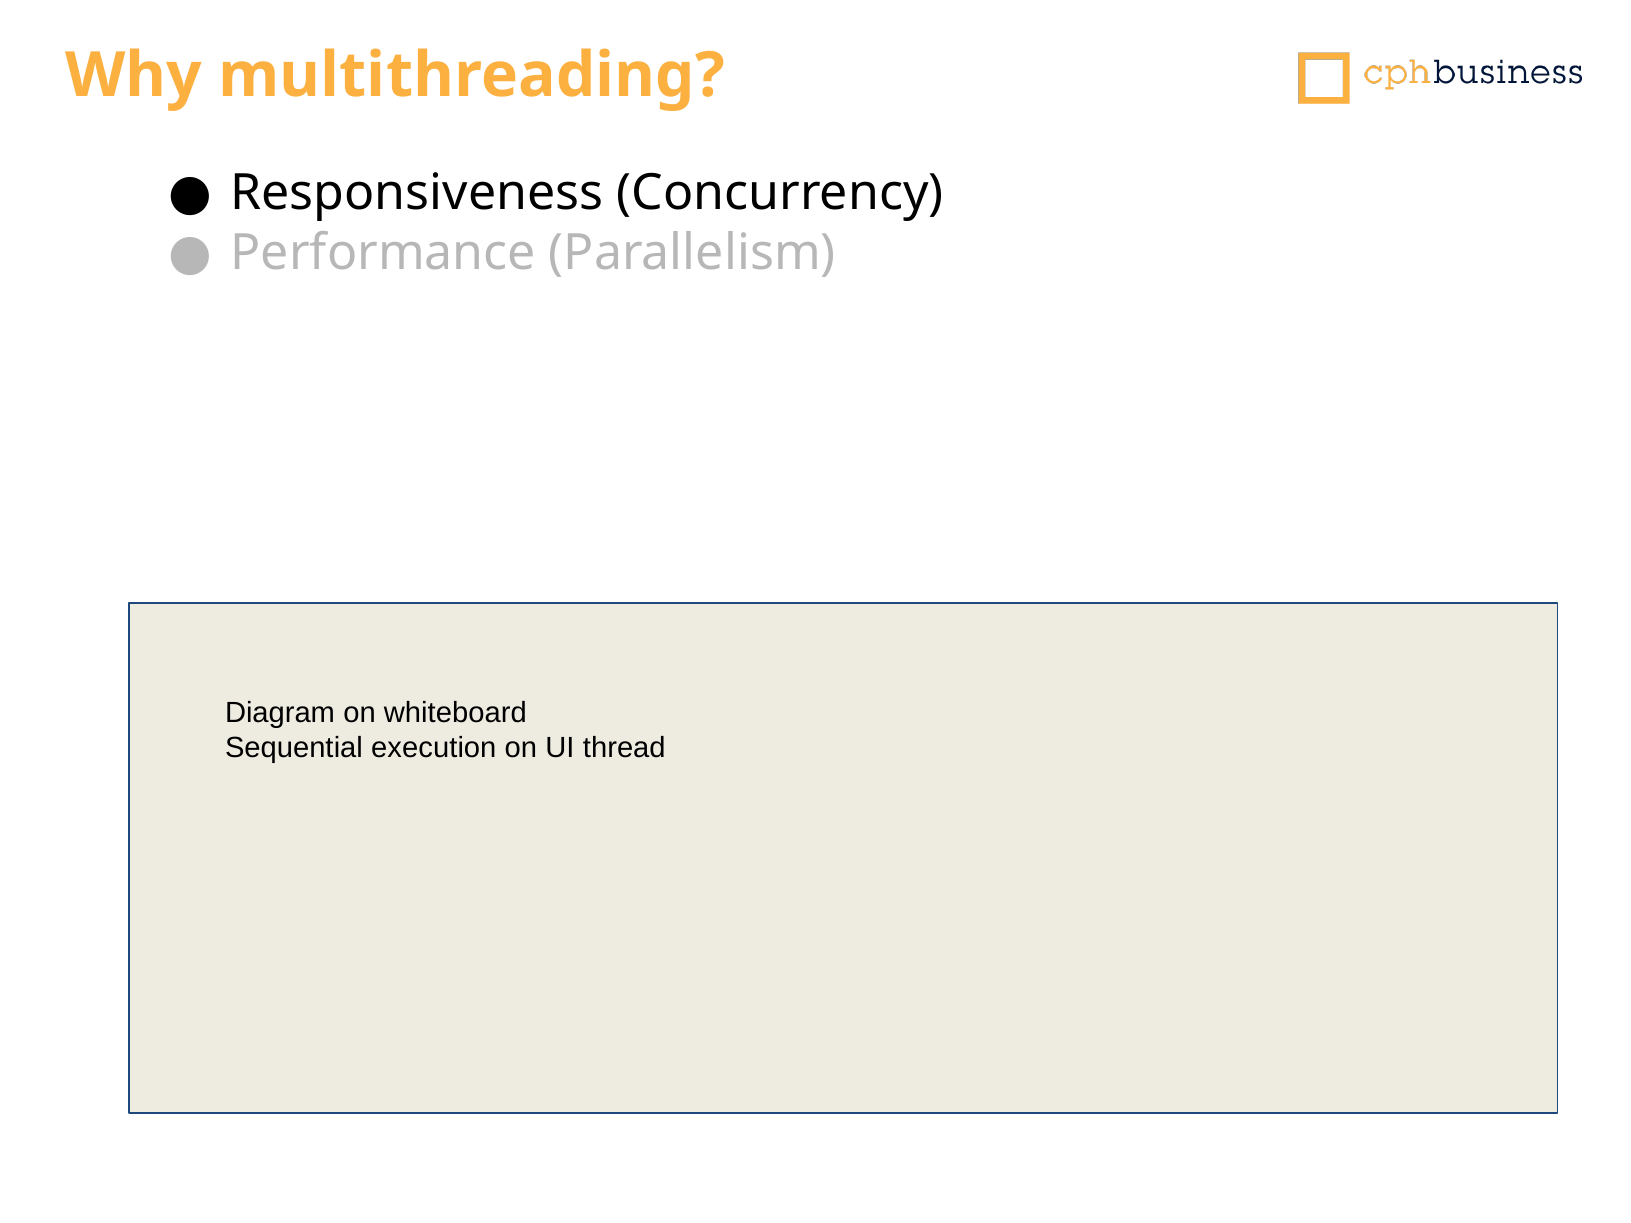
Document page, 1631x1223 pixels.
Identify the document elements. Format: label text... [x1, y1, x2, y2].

text_box [129, 602, 1558, 1114]
text_box Diagram on whiteboard Sequential execution on UI thread [210, 678, 1477, 1038]
text_box Why multithreading? [50, 26, 1317, 150]
text_box Responsiveness (Concurrency) Performance (Parallelism) [140, 144, 1569, 467]
picture [1247, 1, 1631, 155]
